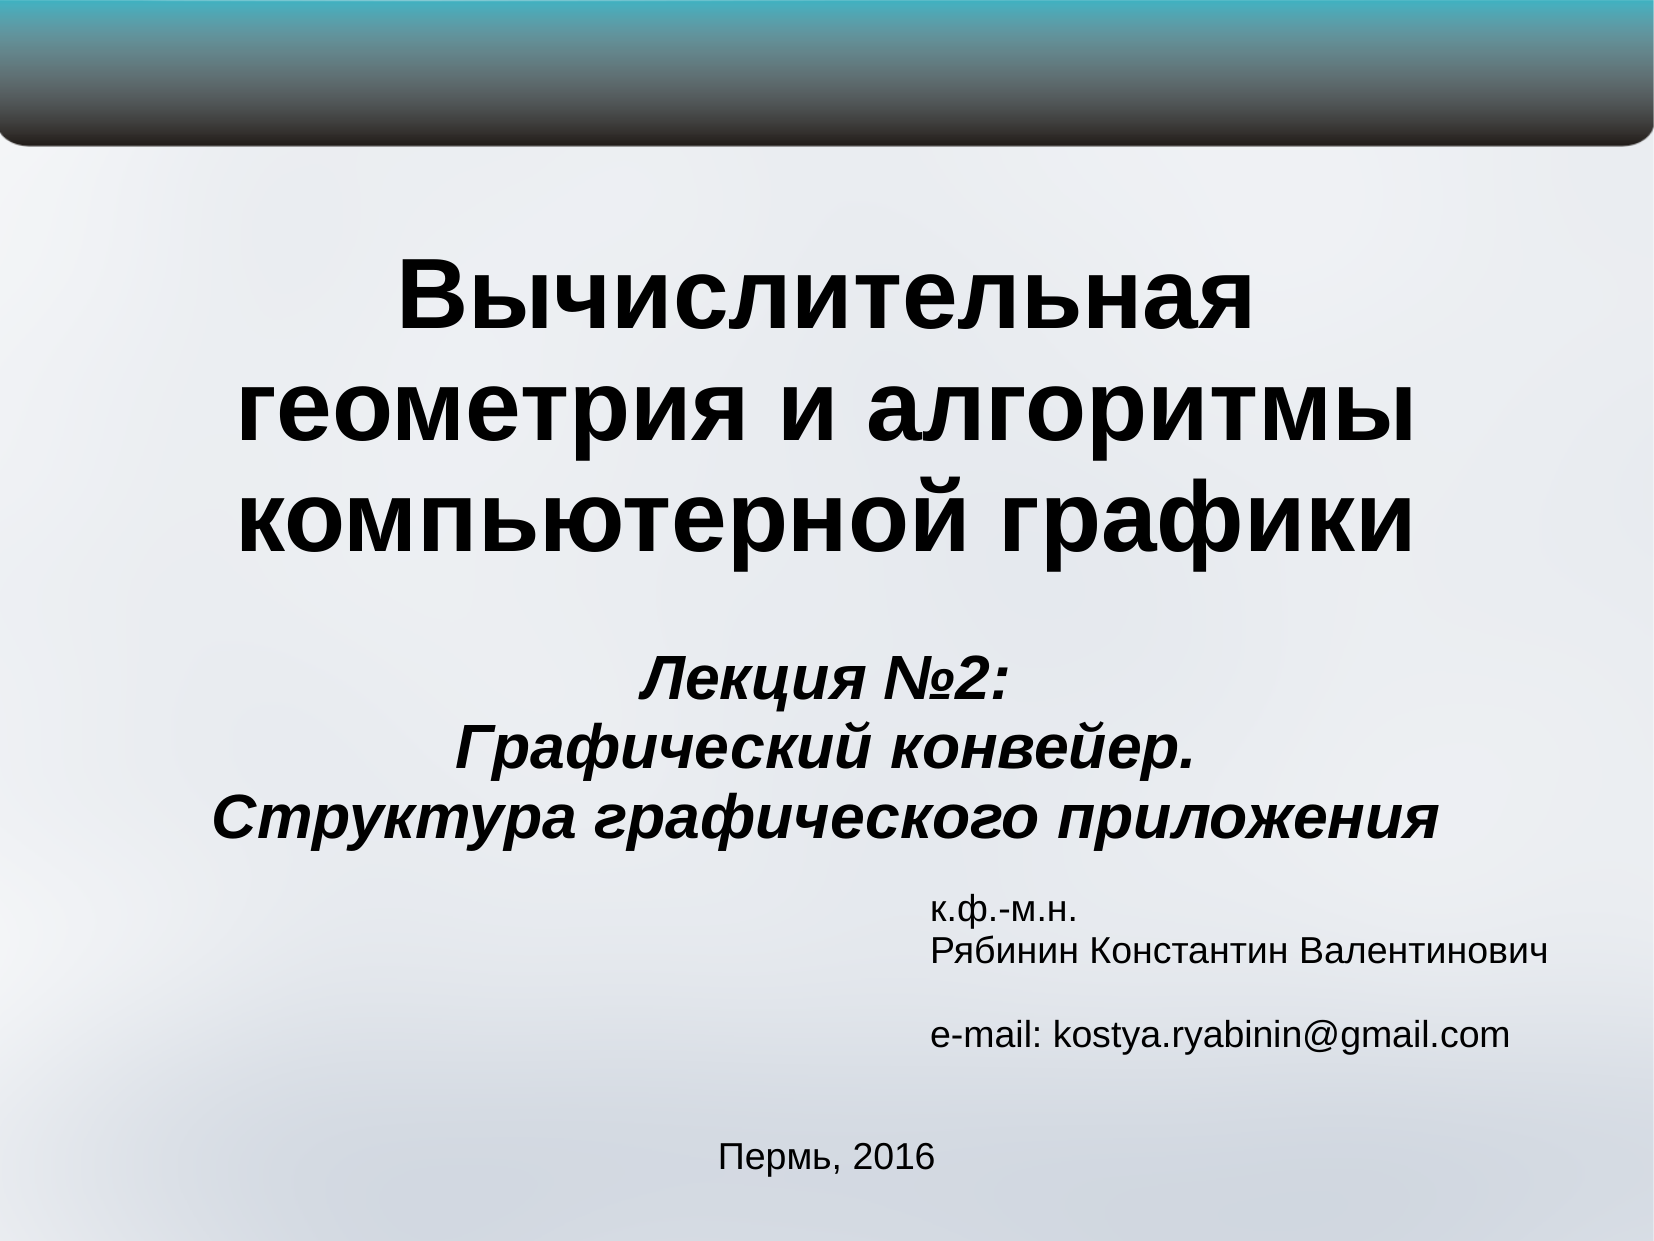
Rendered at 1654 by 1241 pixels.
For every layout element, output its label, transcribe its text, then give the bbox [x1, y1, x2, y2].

text_box Пермь, 2016 [590, 1127, 1063, 1185]
text_box Вычислительная геометрия и алгоритмы компьютерной графики Лекция №2: Графический конвейер. Структура графического приложения [147, 230, 1506, 860]
text_box к.ф.-м.н. Рябинин Константин Валентинович e-mail: kostya.ryabinin@gmail.com [915, 879, 1595, 1063]
picture [0, 0, 1654, 1241]
